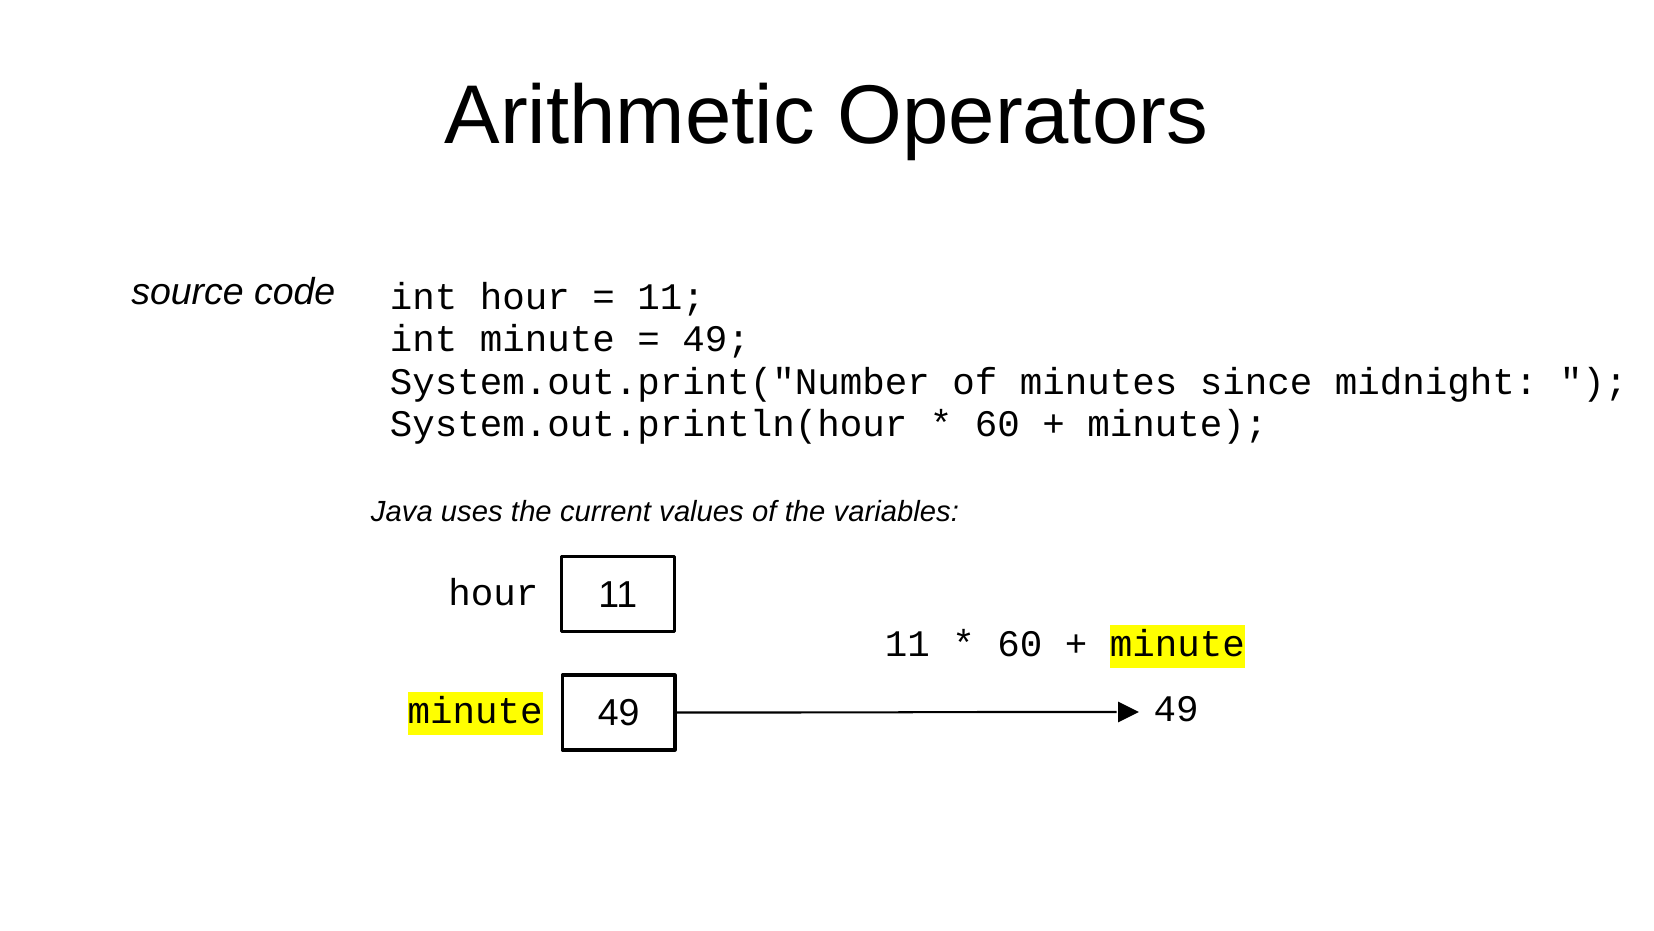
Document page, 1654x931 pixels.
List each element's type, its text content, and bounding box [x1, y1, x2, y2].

text_box hour [433, 566, 554, 625]
text_box source code [116, 263, 351, 320]
title Arithmetic Operators [82, 37, 1571, 193]
text_box 49 [1138, 683, 1214, 741]
text_box 11 * 60 + minute [825, 617, 1260, 718]
text_box int hour = 11; int minute = 49; System.out.print("Number of minutes since midnight: "); System.out.println(hour * 60 + minute); [375, 270, 1643, 499]
text_box 11 [561, 556, 675, 632]
text_box minute [393, 684, 558, 743]
text_box 49 [562, 675, 675, 751]
text_box Java uses the current values of the variables: [356, 487, 976, 536]
